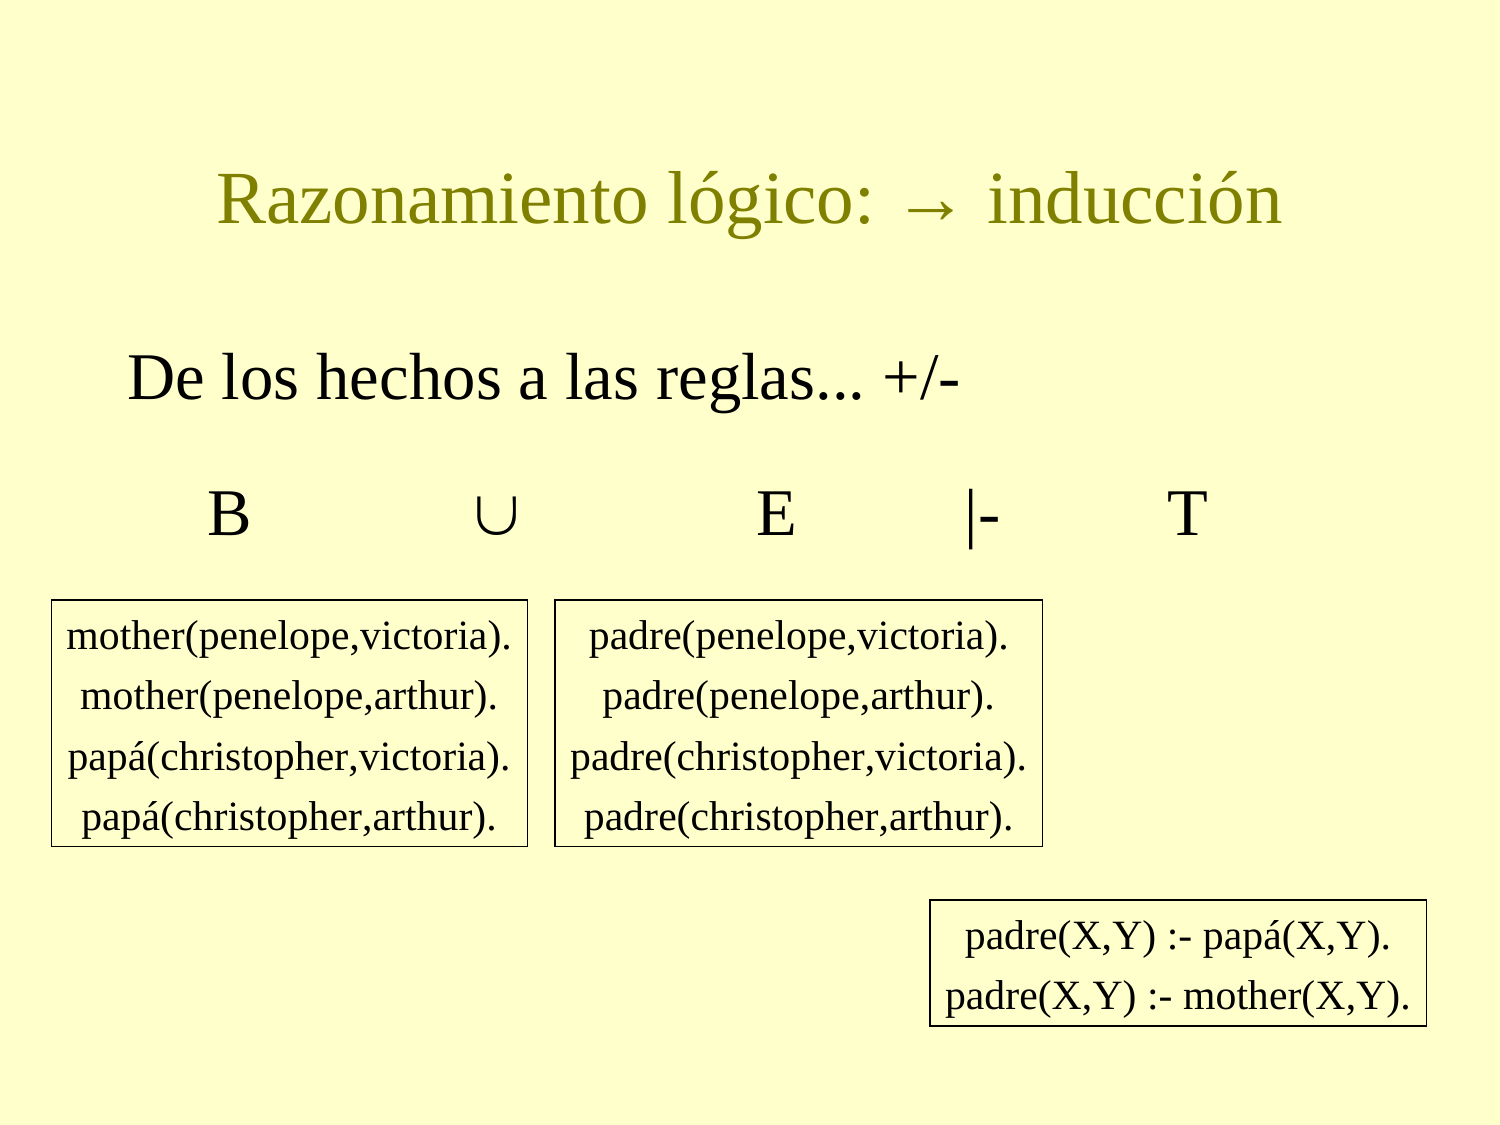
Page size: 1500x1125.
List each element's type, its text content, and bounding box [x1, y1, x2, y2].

text_box padre(X,Y) :- papá(X,Y). padre(X,Y) :- mother(X,Y). [930, 899, 1427, 1026]
title Razonamiento lógico: → inducción [112, 99, 1388, 288]
text_box B  E |- T [192, 461, 1225, 557]
list De los hechos a las reglas... +/- [112, 324, 1388, 426]
text_box padre(penelope,victoria). padre(penelope,arthur). padre(christopher,victoria). padre(christopher,arthur). [555, 599, 1043, 847]
text_box mother(penelope,victoria). mother(penelope,arthur). papá(christopher,victoria). papá(christopher,arthur). [51, 599, 528, 847]
